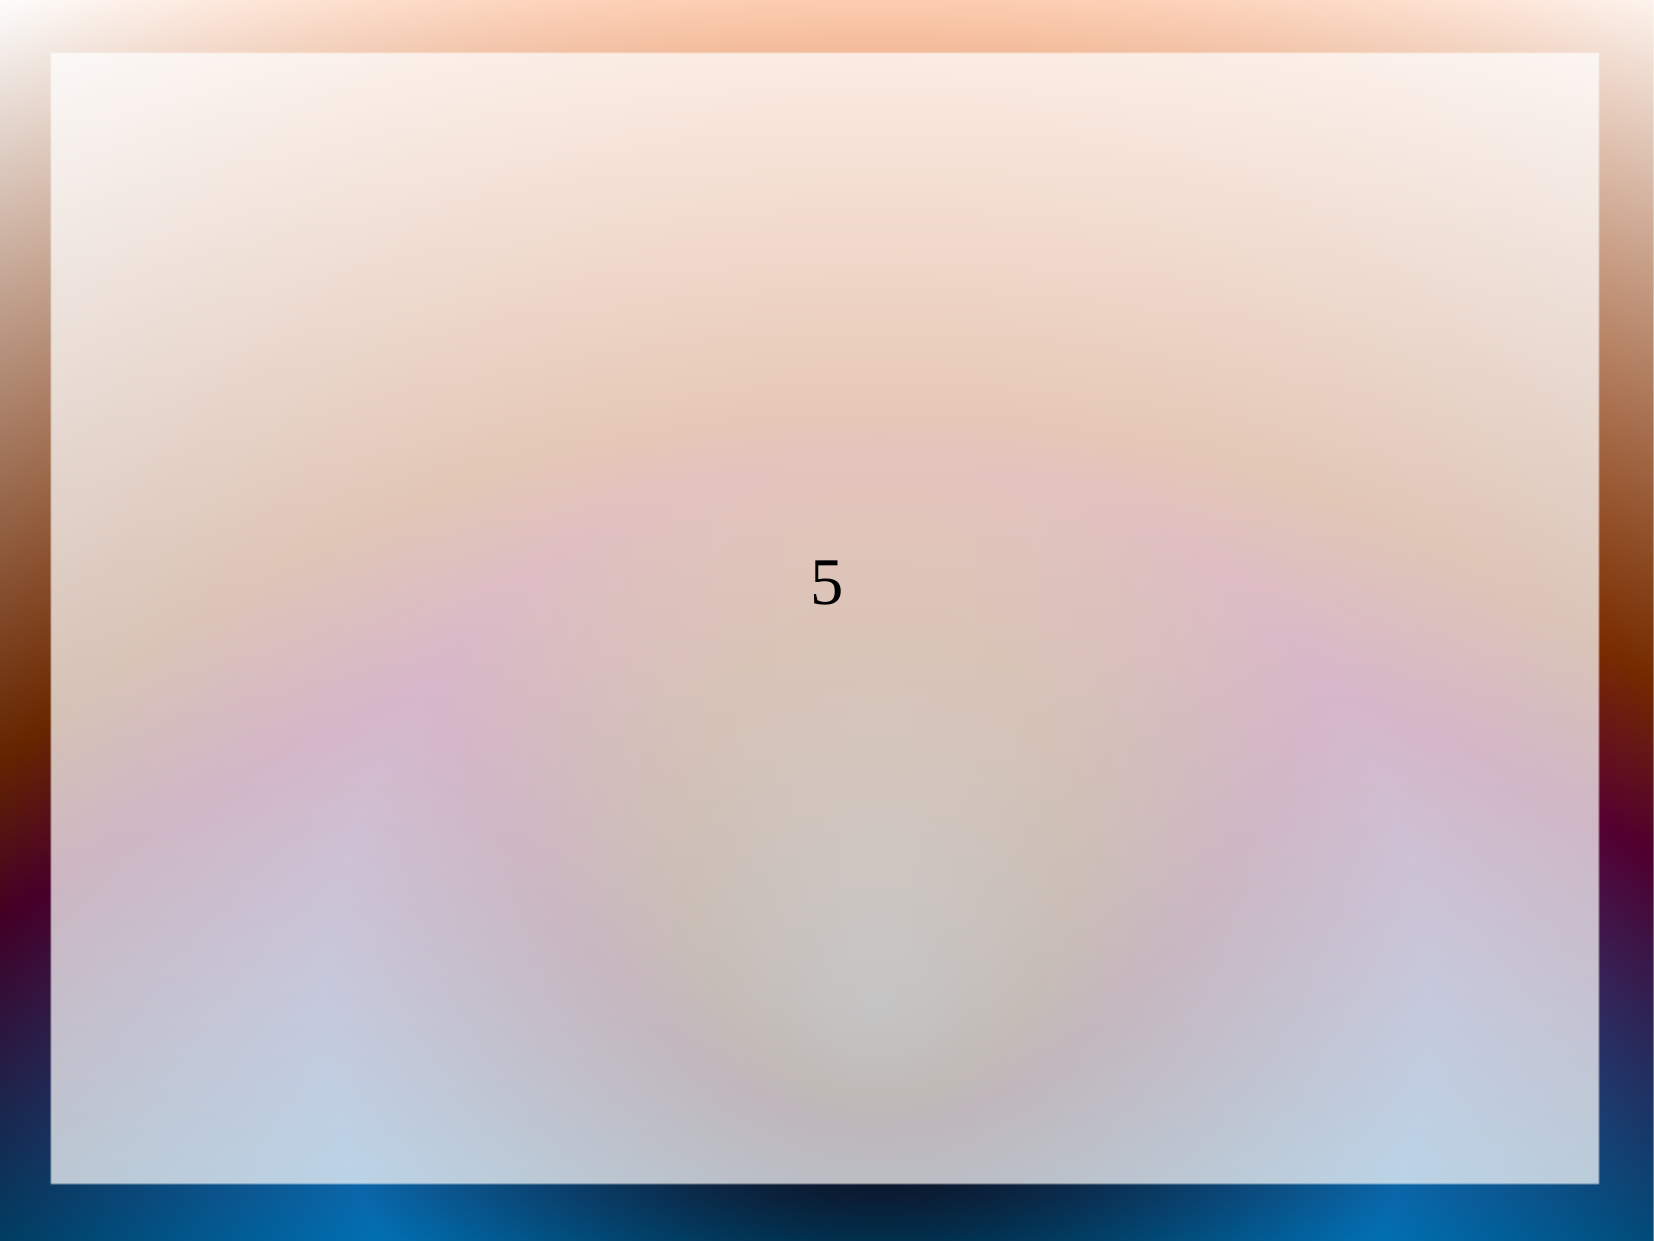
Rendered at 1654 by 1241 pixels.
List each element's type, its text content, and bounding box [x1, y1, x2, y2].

picture [0, 0, 1654, 1241]
subtitle 5 [82, 55, 1571, 1109]
